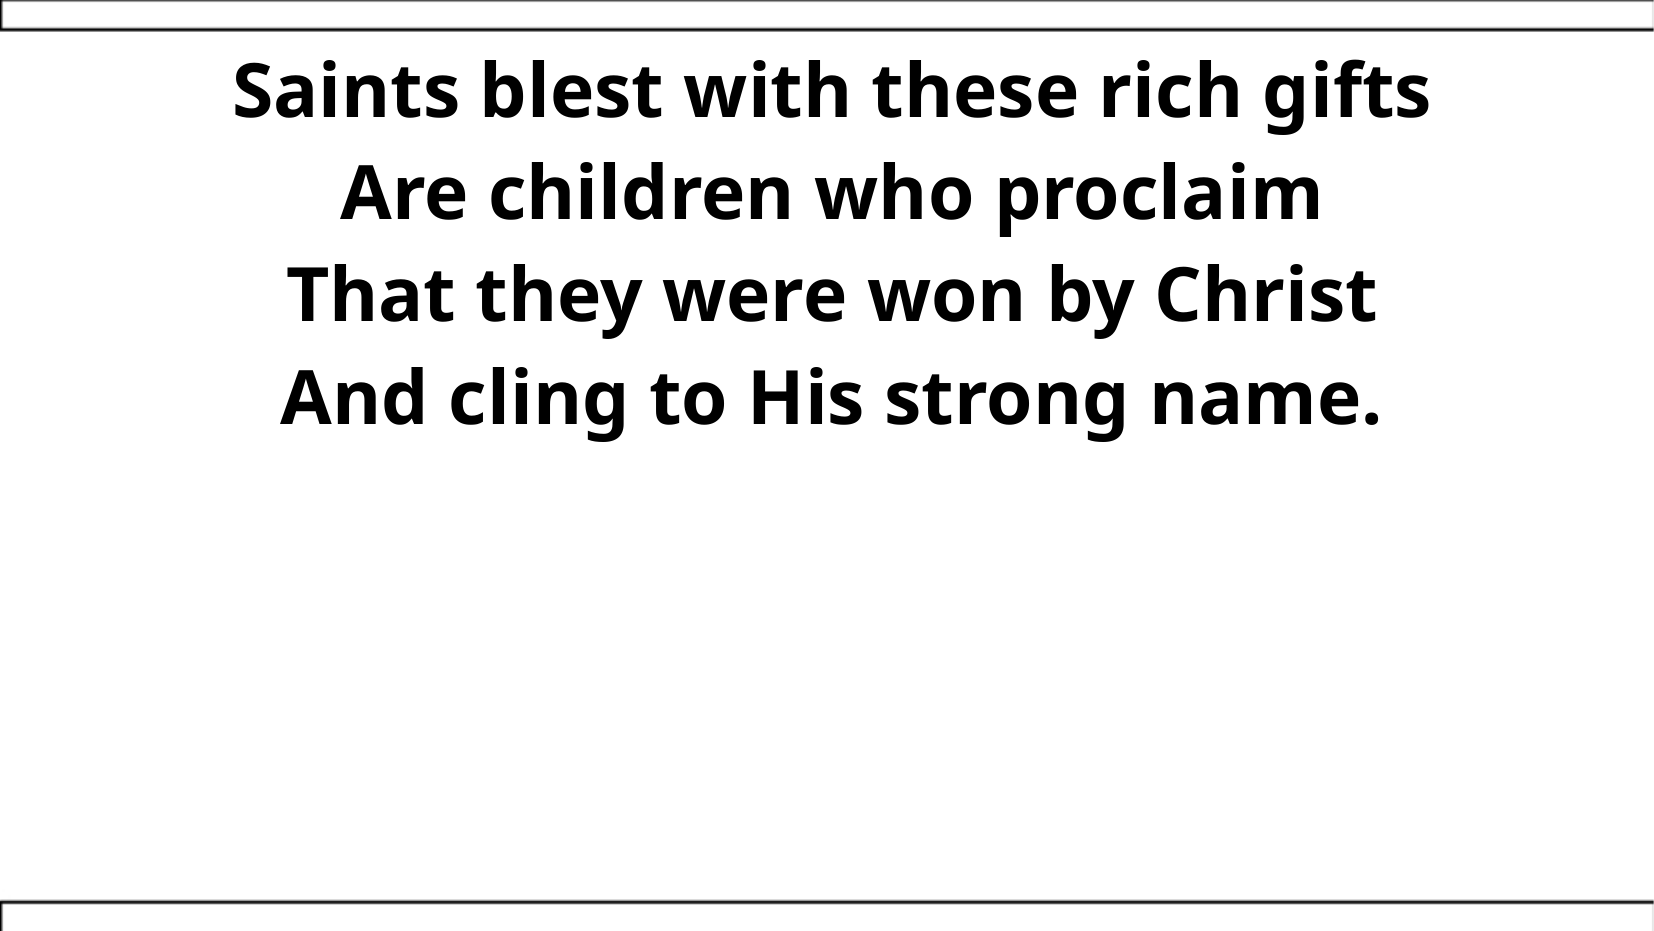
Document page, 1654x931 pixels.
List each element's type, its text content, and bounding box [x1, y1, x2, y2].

text_box Saints blest with these rich gifts Are children who proclaim That they were won by Christ And cling to His strong name. [105, 29, 1561, 444]
picture [0, 0, 1654, 931]
